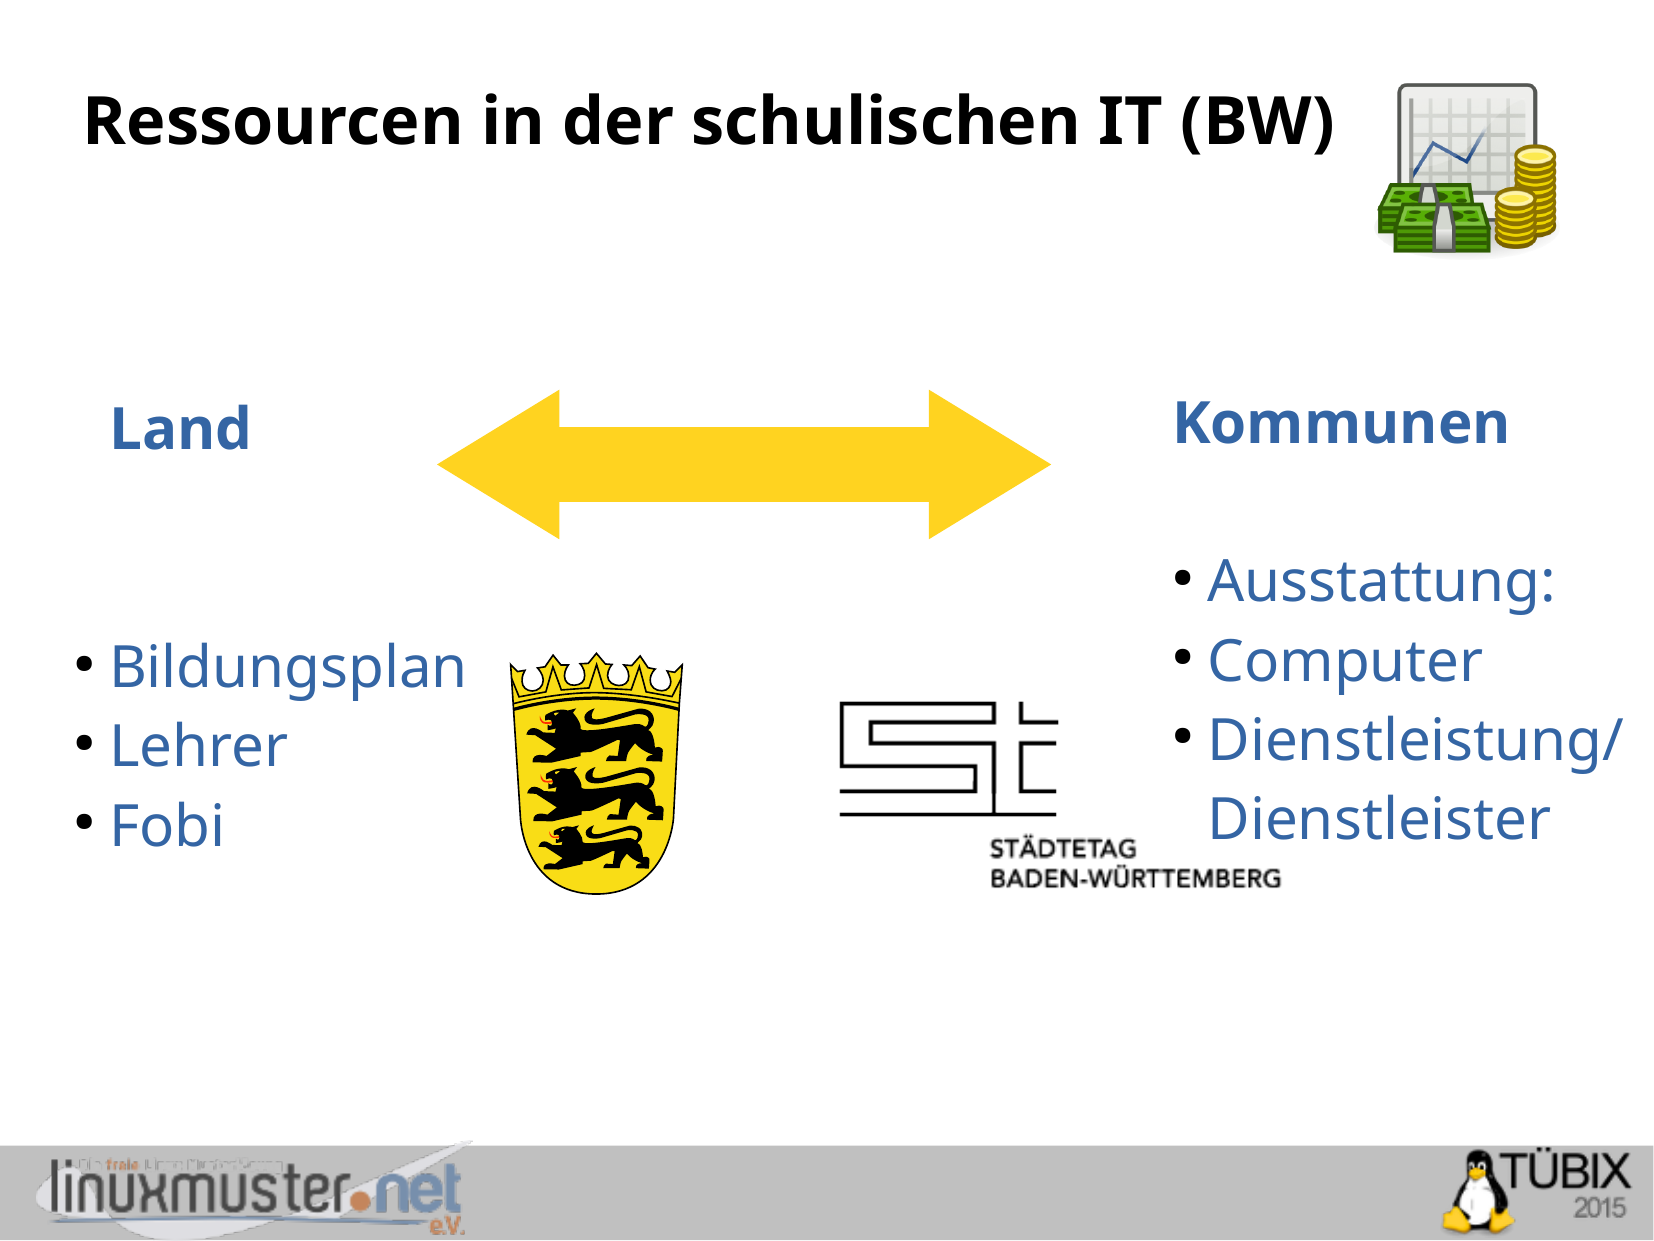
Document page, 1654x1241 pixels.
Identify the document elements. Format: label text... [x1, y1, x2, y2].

title Ressourcen in der schulischen IT (BW) [82, 49, 1571, 189]
picture [507, 649, 686, 898]
picture [1374, 75, 1560, 260]
text_box [437, 389, 1052, 540]
text_box Land Bildungsplan Lehrer Fobi [59, 380, 745, 881]
picture [36, 1140, 473, 1241]
picture [1440, 1146, 1642, 1238]
picture [838, 660, 1370, 922]
text_box Kommunen Ausstattung: Computer Dienstleistung/Dienstleister [1122, 373, 1654, 875]
